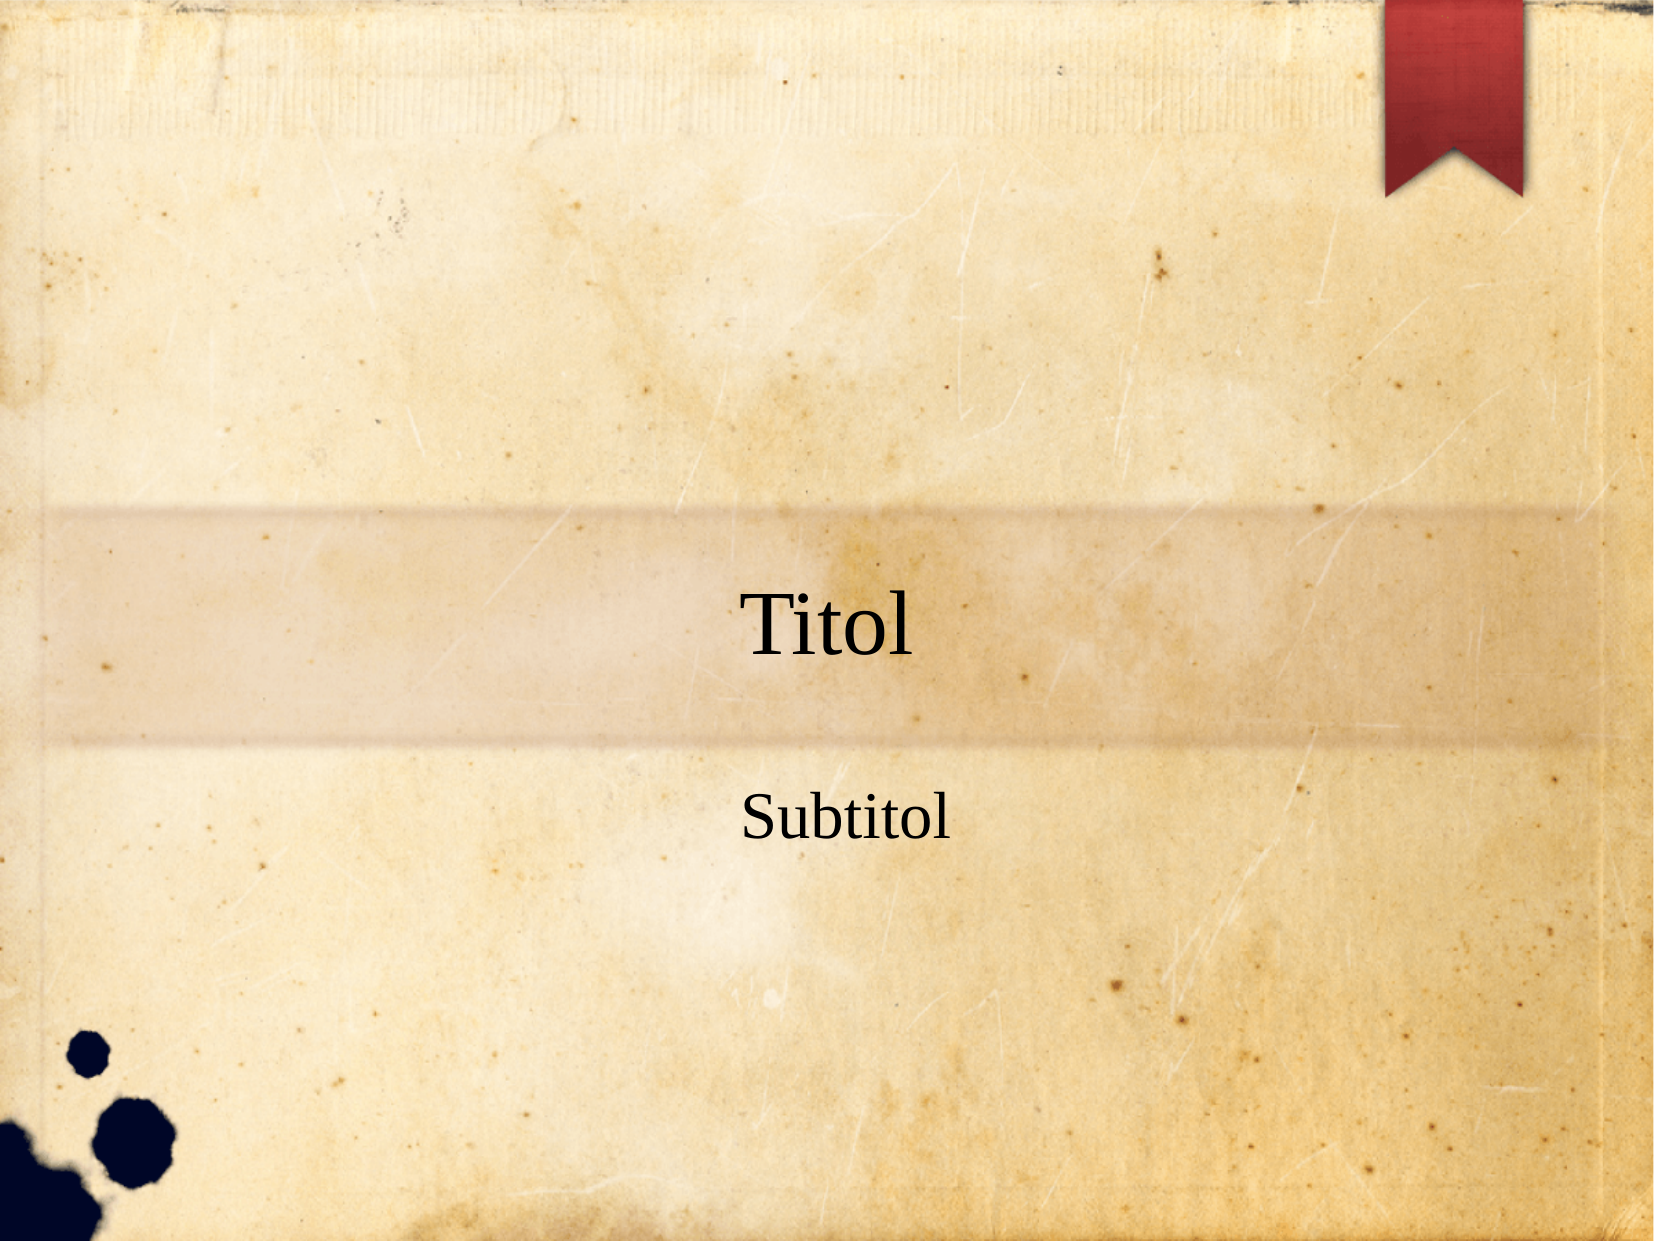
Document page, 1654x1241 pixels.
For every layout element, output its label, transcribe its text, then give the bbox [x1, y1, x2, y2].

picture [0, 0, 1654, 1241]
list Subtitol [82, 779, 1538, 1205]
title Titol [82, 519, 1571, 727]
